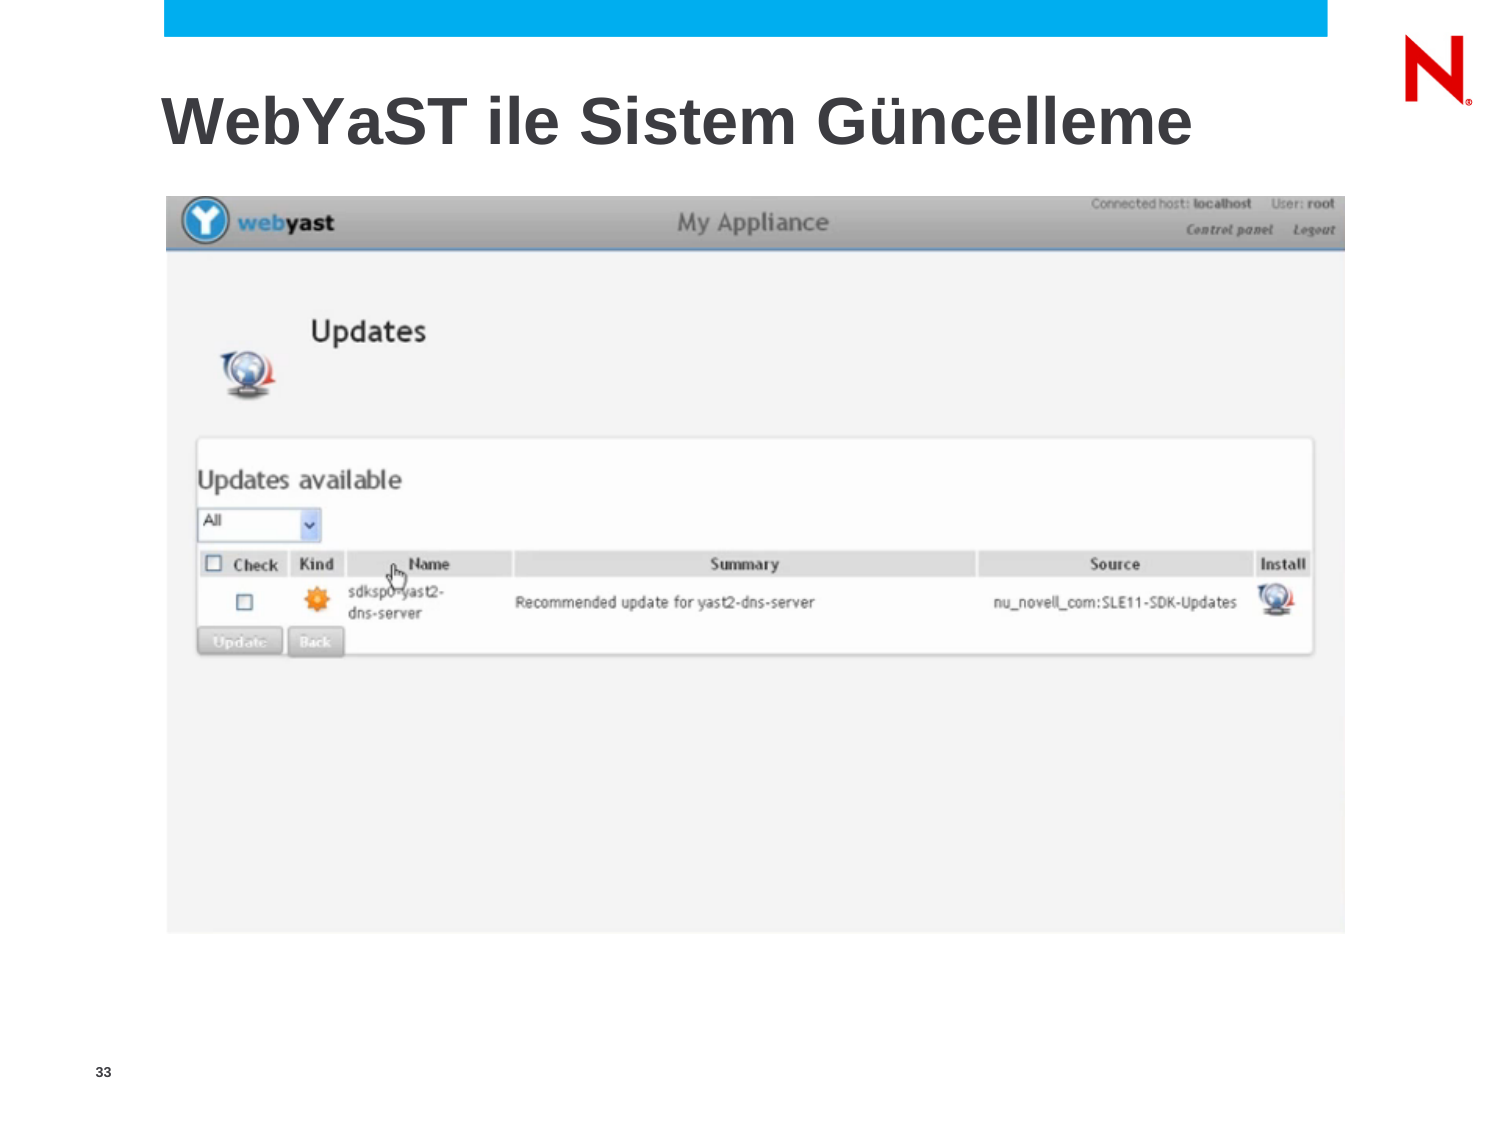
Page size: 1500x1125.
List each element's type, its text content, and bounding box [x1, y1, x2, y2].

picture [166, 196, 1345, 934]
picture [1403, 32, 1473, 107]
title WebYaST ile Sistem Güncelleme [161, 41, 1383, 205]
